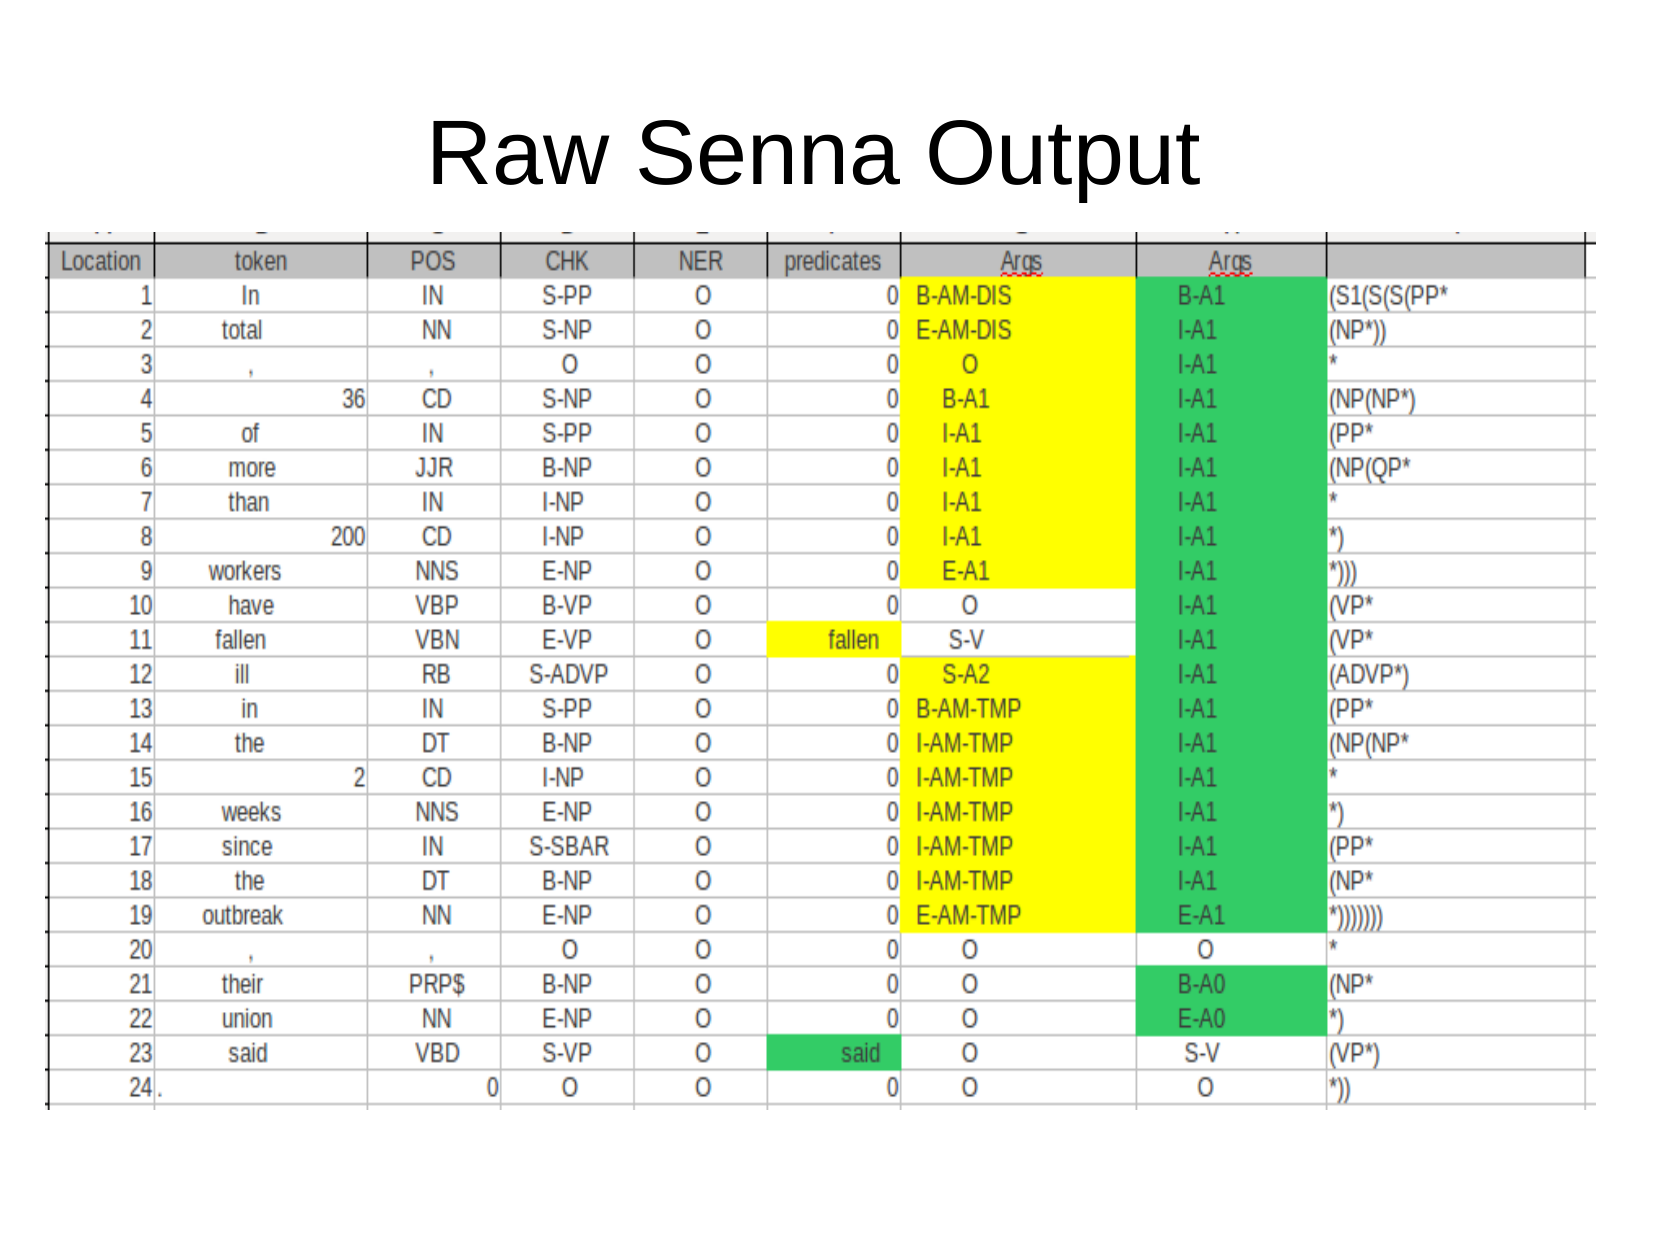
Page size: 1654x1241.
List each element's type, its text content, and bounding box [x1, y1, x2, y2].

title Raw Senna Output [82, 49, 1571, 232]
picture [45, 232, 1596, 1111]
